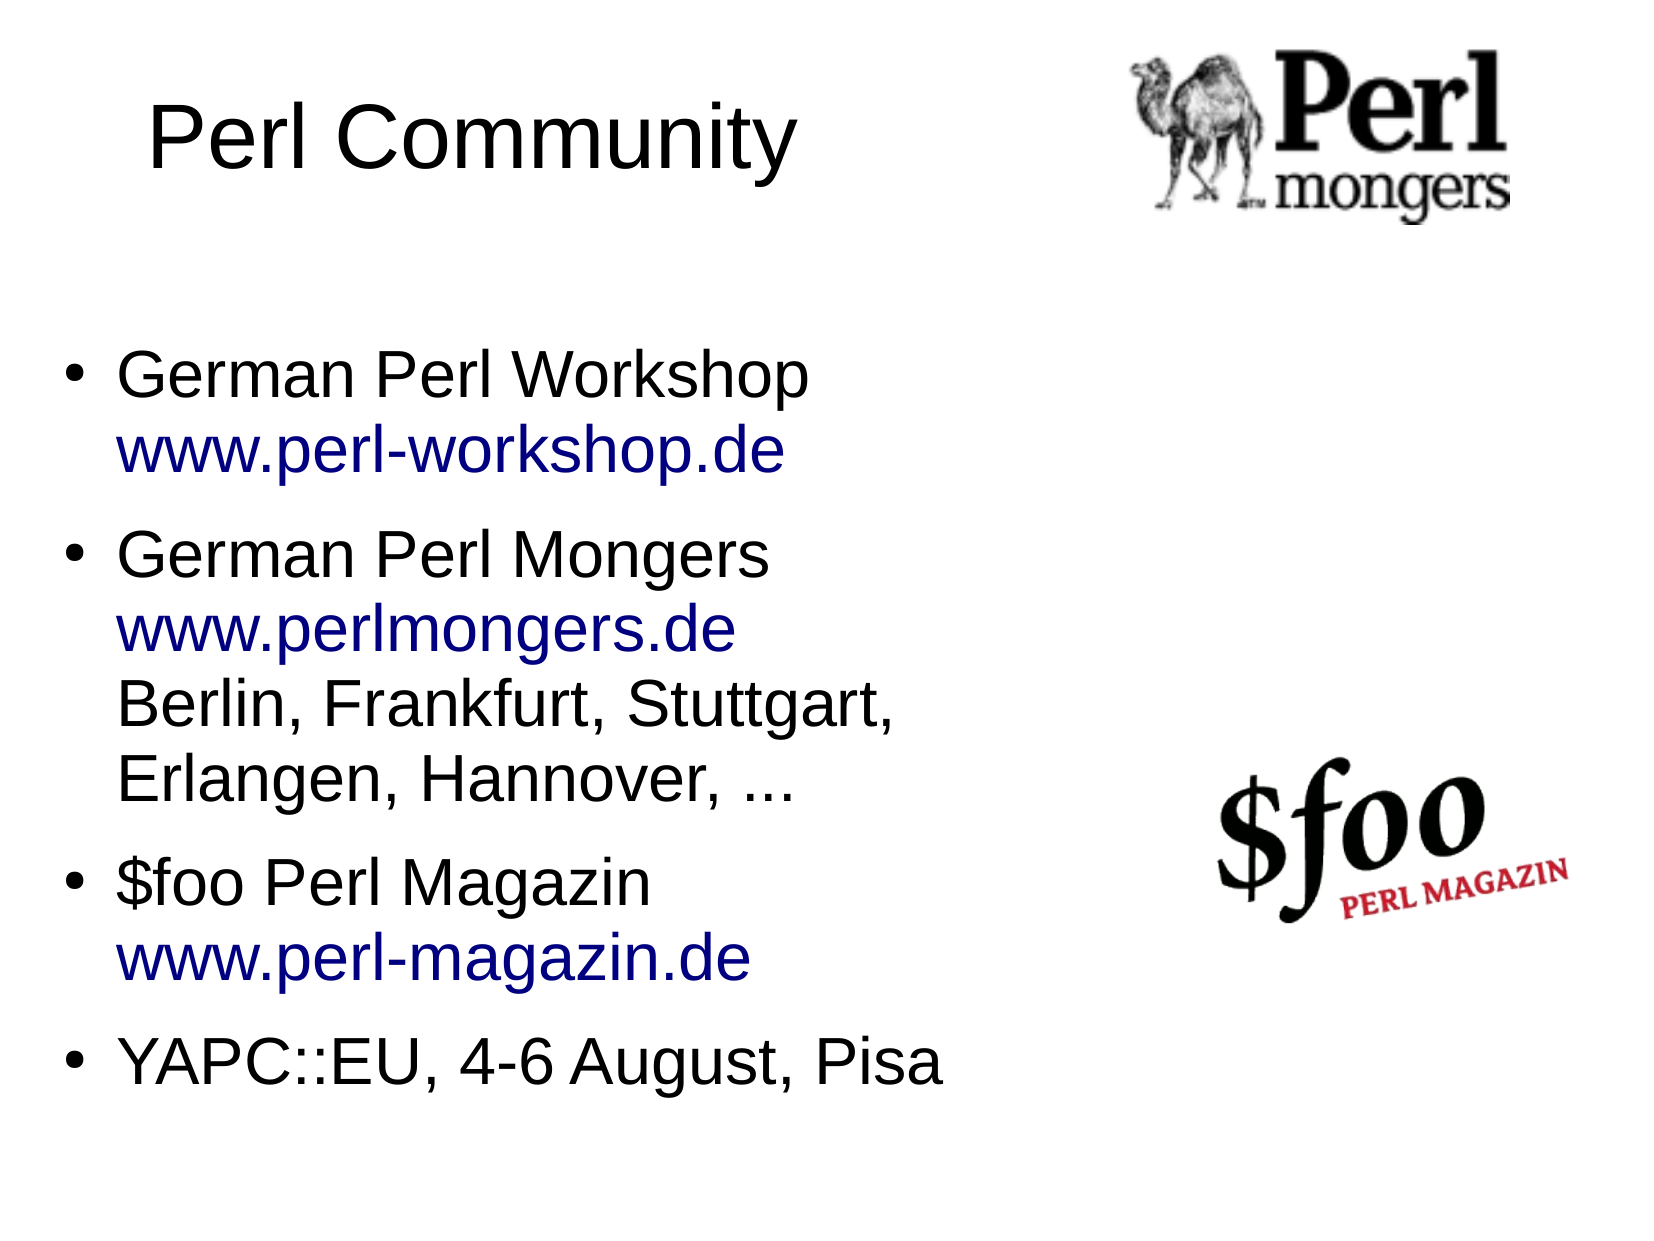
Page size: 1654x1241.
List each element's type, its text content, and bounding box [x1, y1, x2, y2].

title Perl Community [82, 49, 863, 226]
picture [1206, 749, 1576, 935]
picture [1125, 48, 1510, 226]
list German Perl Workshop www.perl-workshop.de German Perl Mongers www.perlmongers.de Berlin, Frankfurt, Stuttgart, Erlangen, Hannover, ... $foo Perl Magazin www.perl-magazin.de YAPC::EU, 4-6 August, Pisa [45, 337, 1088, 1157]
